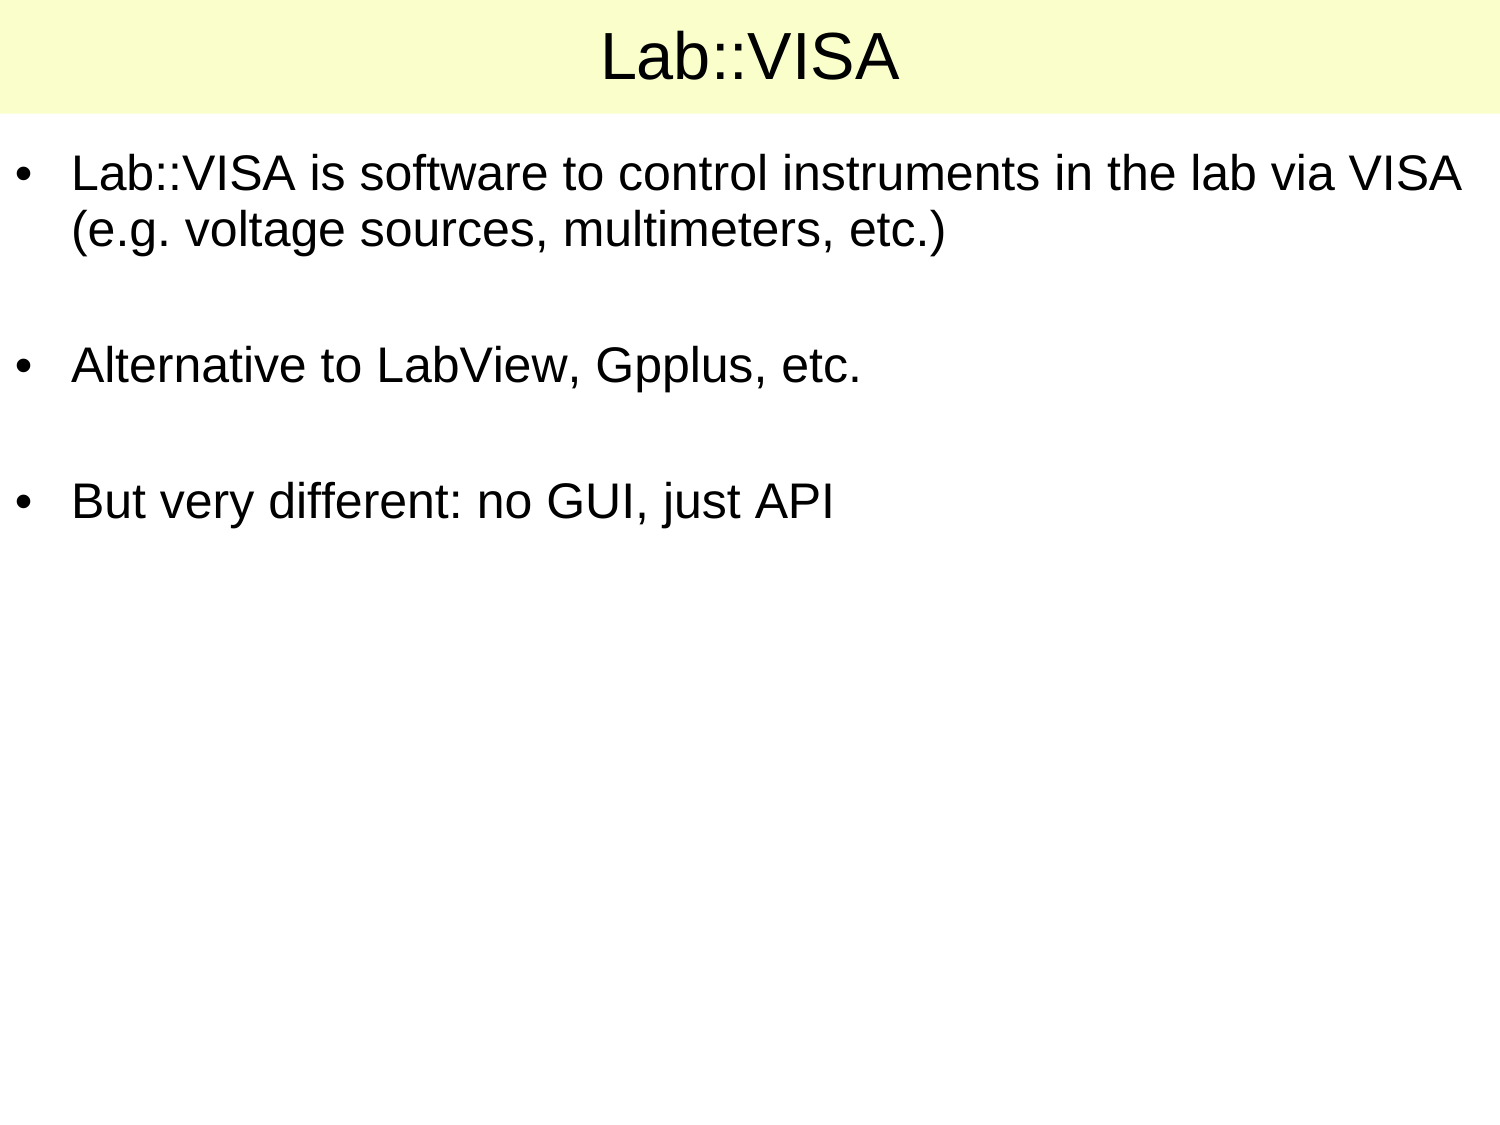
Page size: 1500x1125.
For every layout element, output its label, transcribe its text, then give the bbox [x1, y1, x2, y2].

list Lab::VISA is software to control instruments in the lab via VISA (e.g. voltage sources, multimeters, etc.) Alternative to LabView, Gpplus, etc. But very different: no GUI, just API [0, 137, 1500, 1125]
title Lab::VISA [0, 0, 1500, 114]
